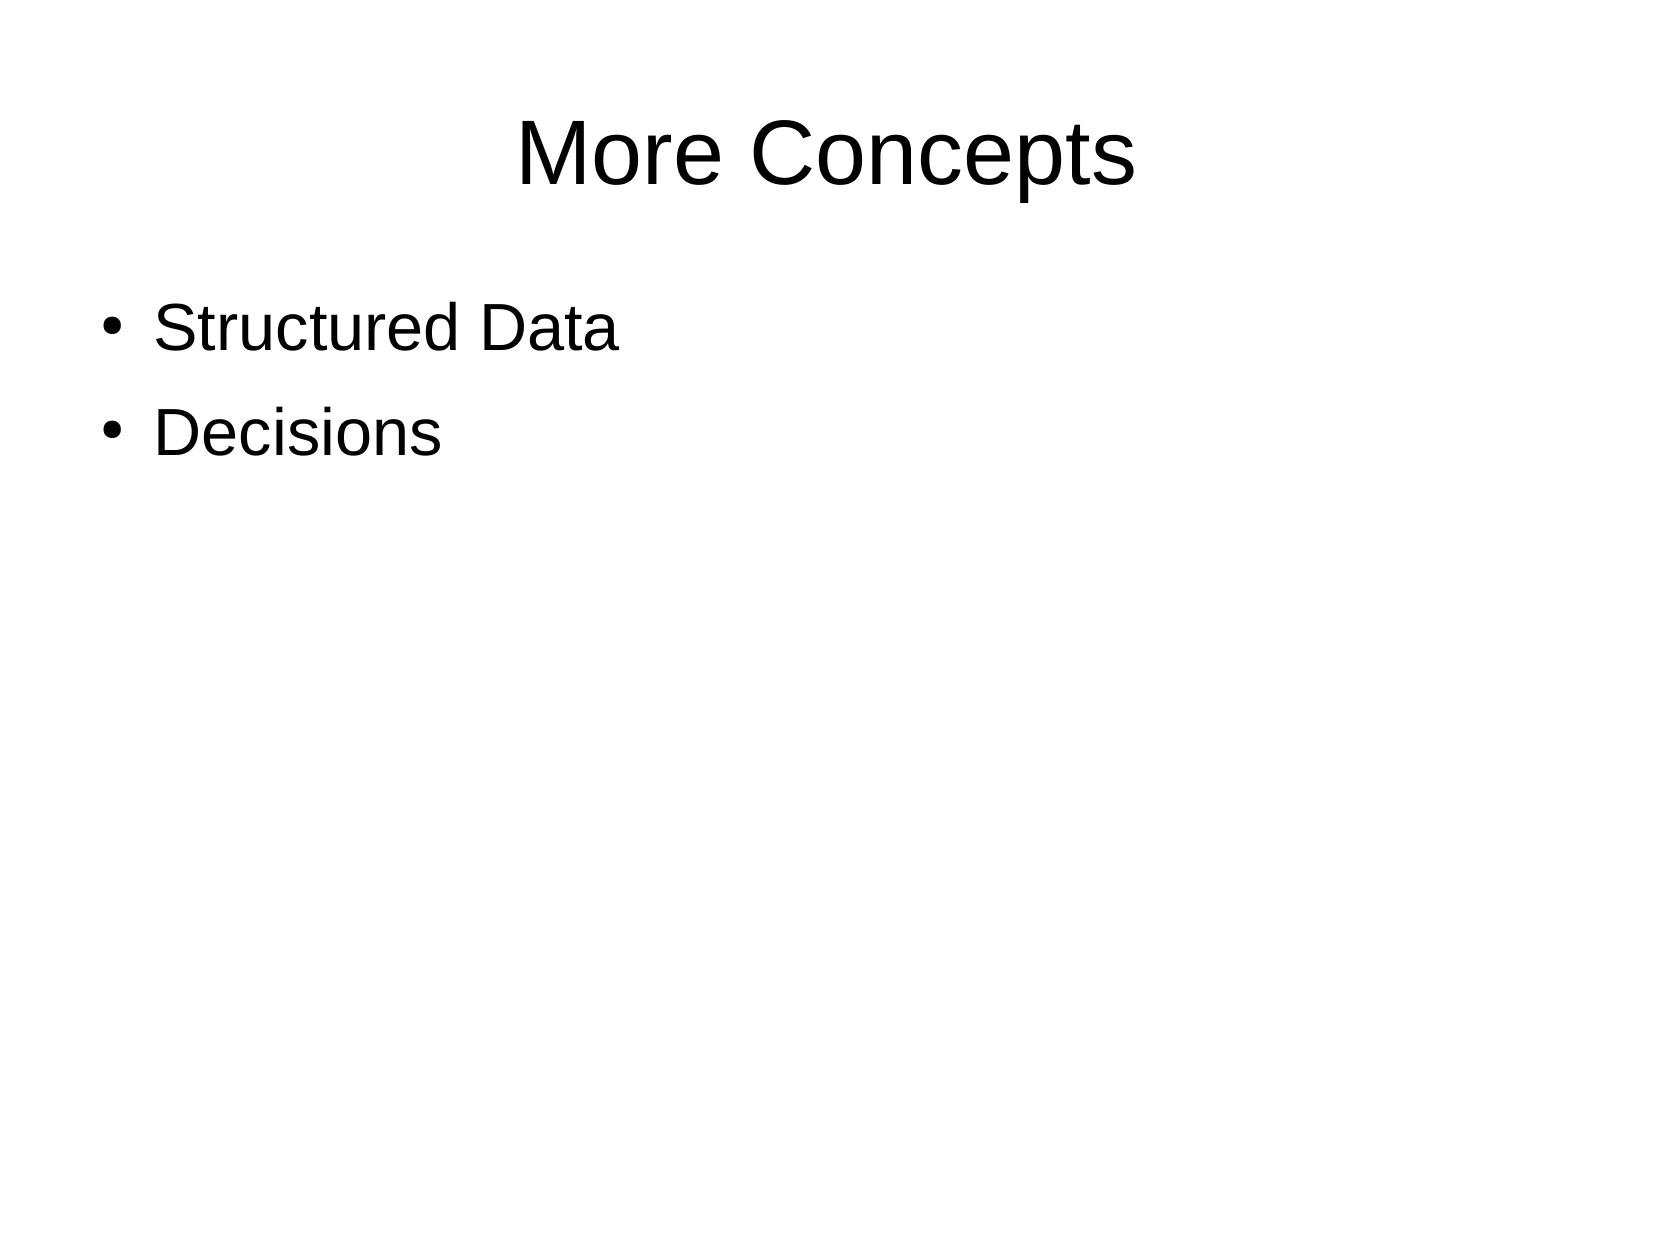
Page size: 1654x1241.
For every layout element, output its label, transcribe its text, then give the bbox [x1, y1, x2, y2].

title More Concepts [82, 49, 1571, 257]
list Structured Data Decisions [82, 290, 1571, 1109]
